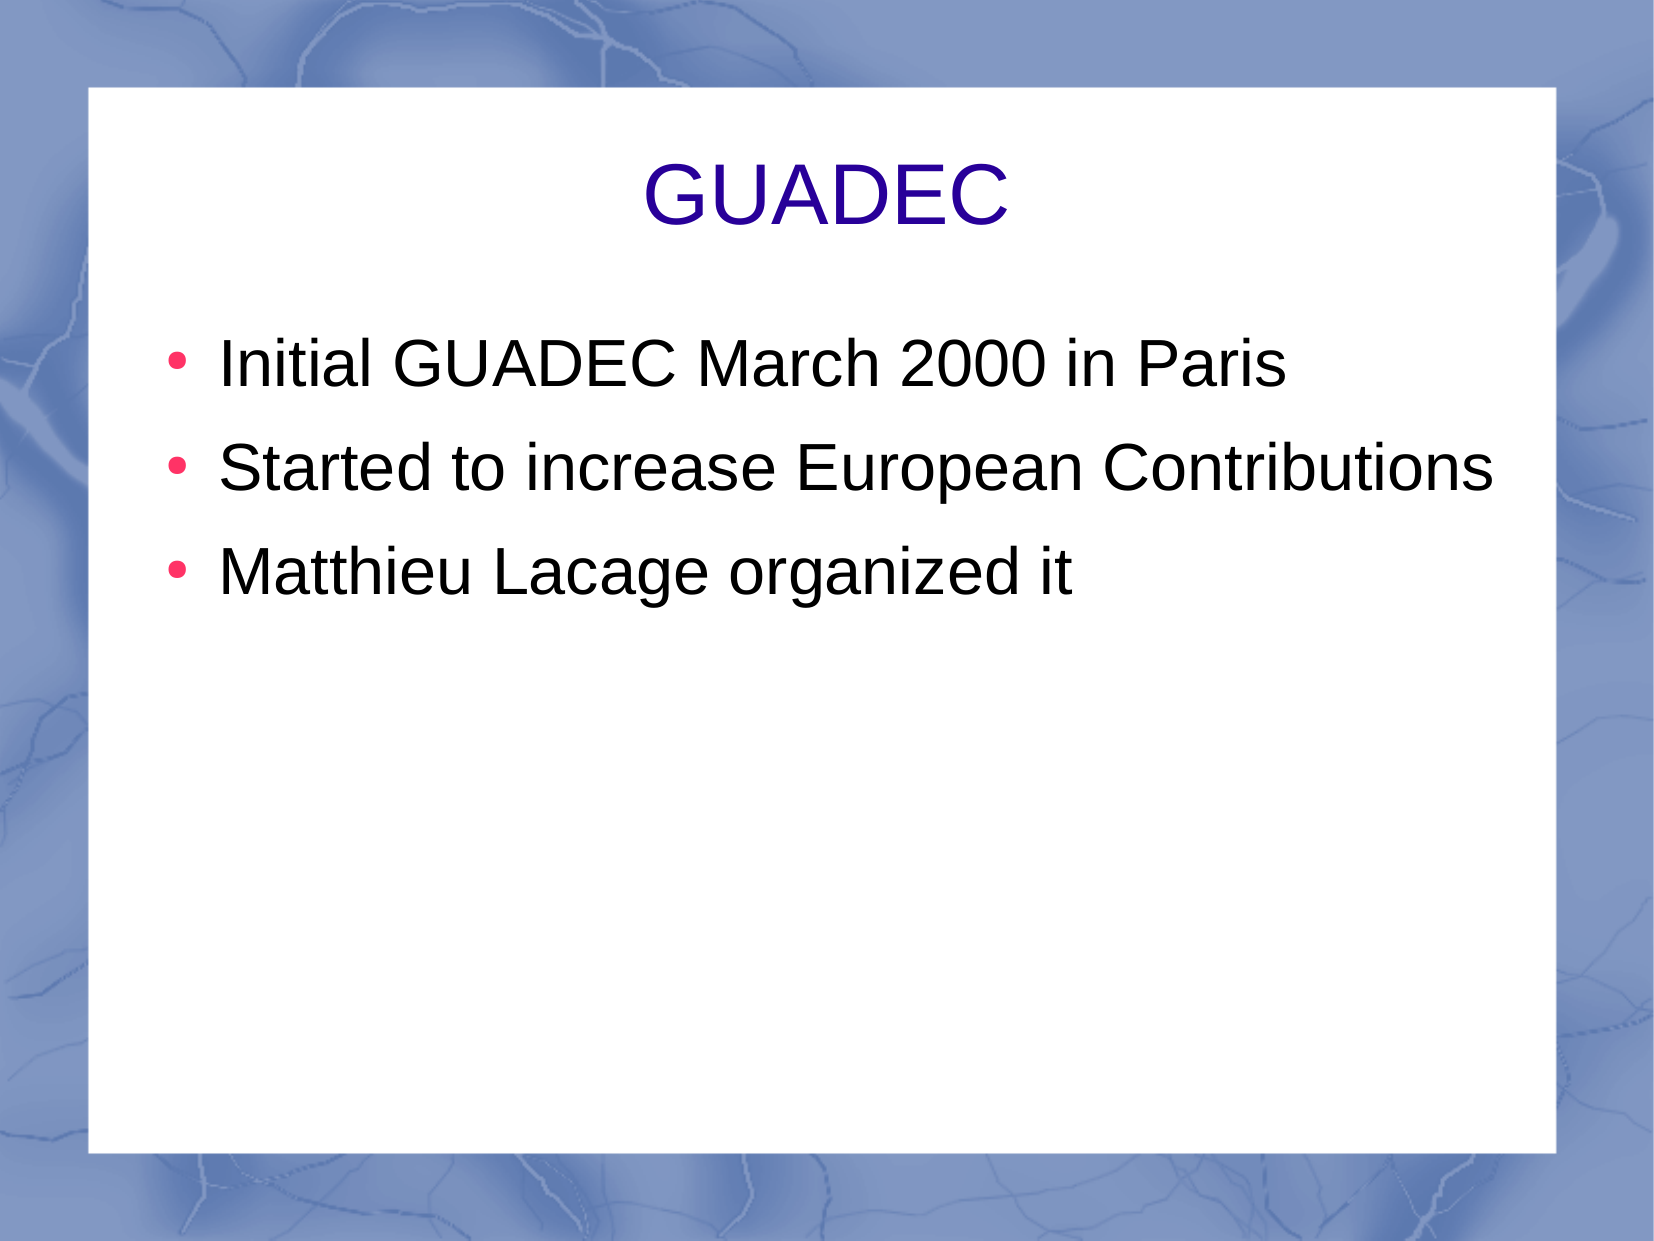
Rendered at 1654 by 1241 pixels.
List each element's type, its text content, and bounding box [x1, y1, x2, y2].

list Initial GUADEC March 2000 in Paris Started to increase European Contributions Matthieu Lacage organized it [147, 325, 1506, 1045]
picture [0, 0, 1654, 1241]
title GUADEC [118, 90, 1536, 298]
